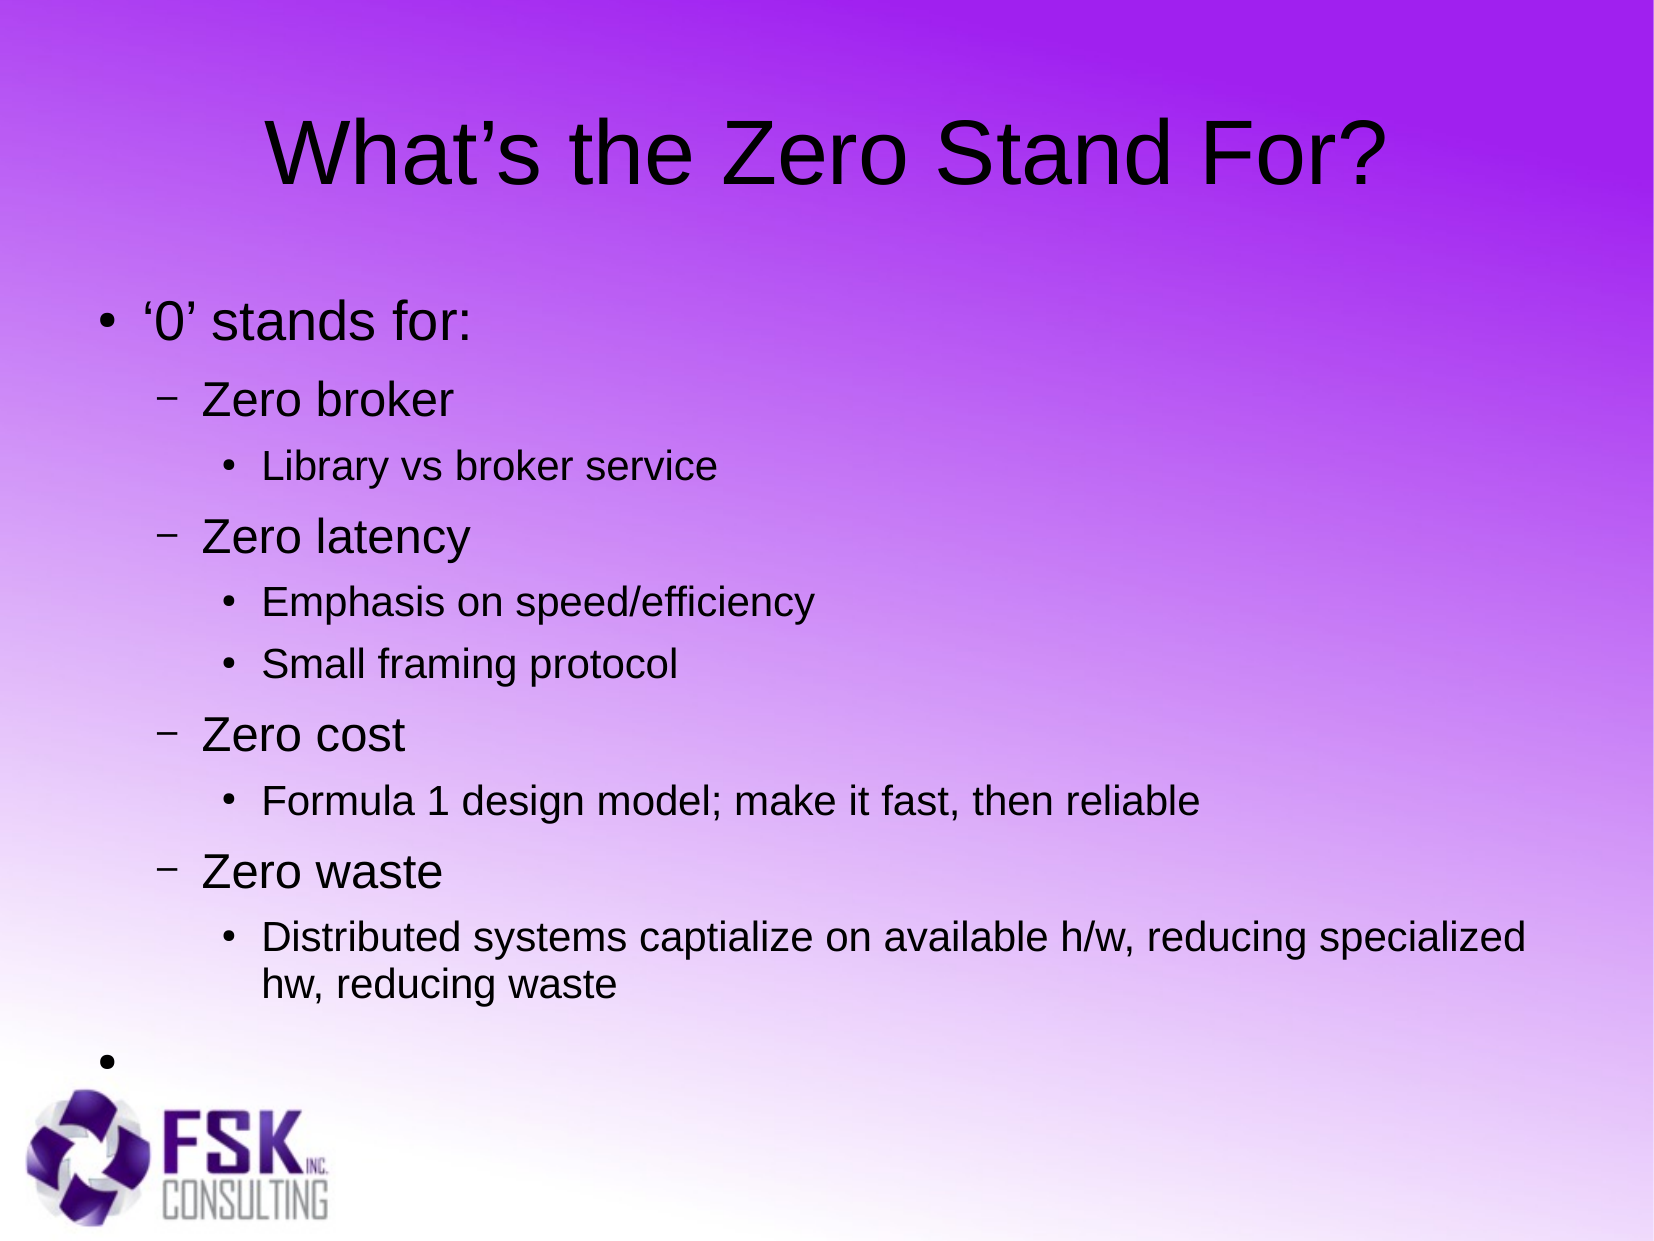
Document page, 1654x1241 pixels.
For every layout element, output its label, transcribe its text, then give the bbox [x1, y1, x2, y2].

picture [0, 0, 1654, 1241]
list ‘0’ stands for: Zero broker Library vs broker service Zero latency Emphasis on speed/efficiency Small framing protocol Zero cost Formula 1 design model; make it fast, then reliable Zero waste Distributed systems captialize on available h/w, reducing specialized hw, reducing waste [82, 290, 1571, 1010]
title What’s the Zero Stand For? [82, 49, 1571, 257]
